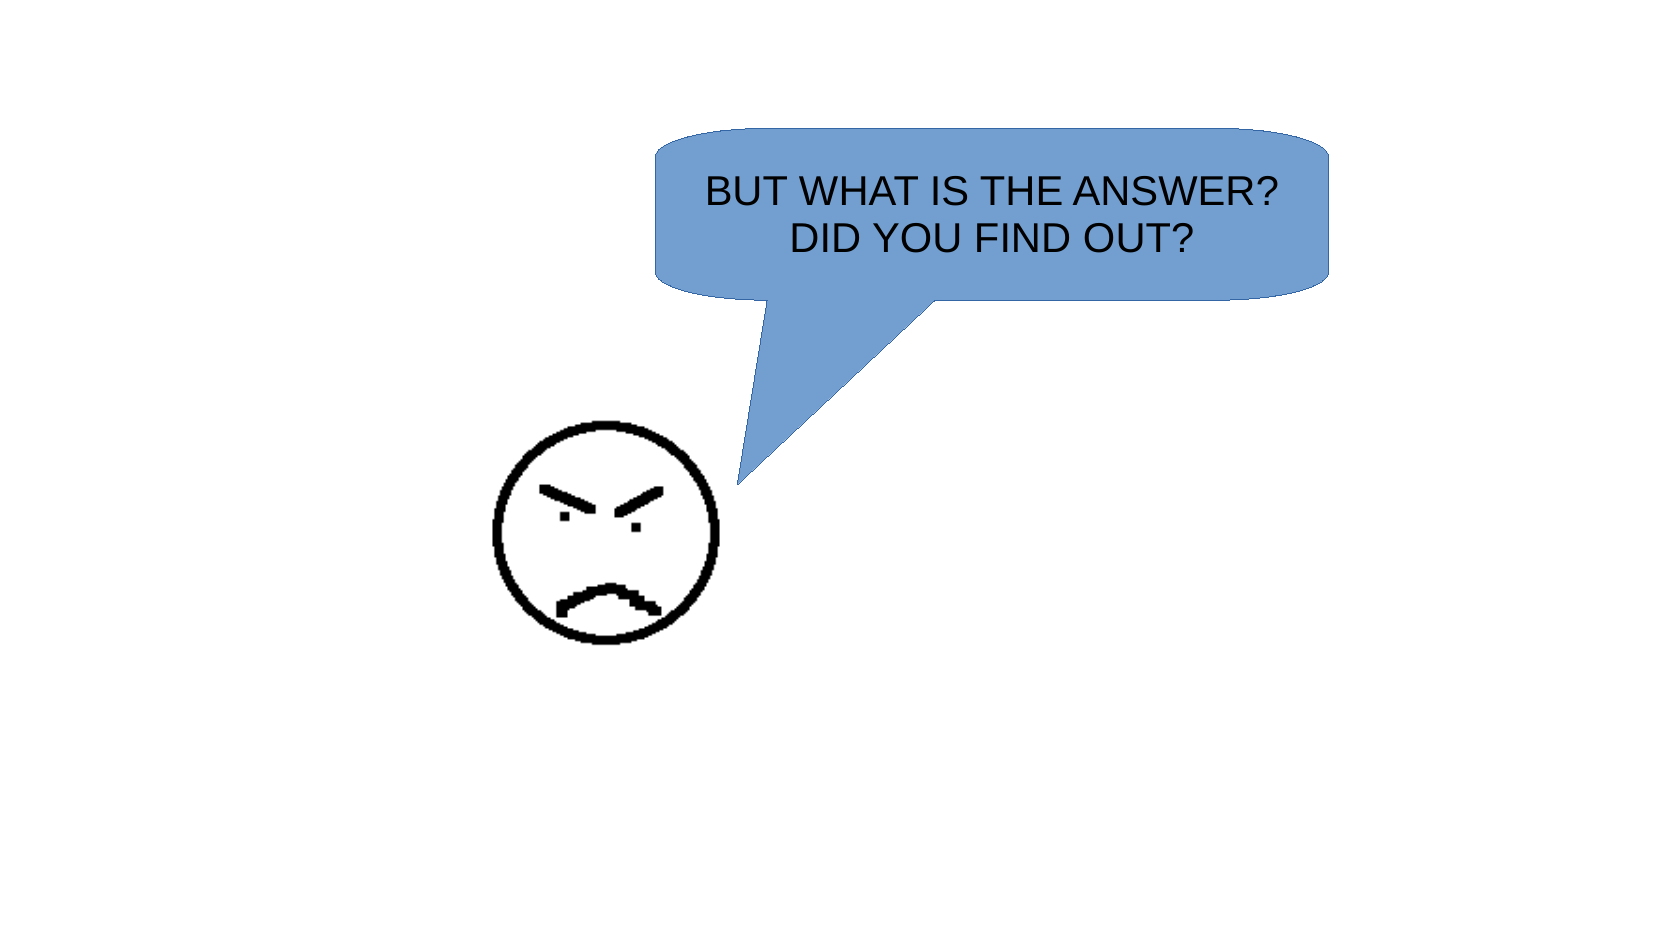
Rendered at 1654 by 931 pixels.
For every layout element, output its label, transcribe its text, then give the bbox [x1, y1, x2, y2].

text_box BUT WHAT IS THE ANSWER? DID YOU FIND OUT? [655, 128, 1329, 485]
picture [354, 0, 1315, 931]
